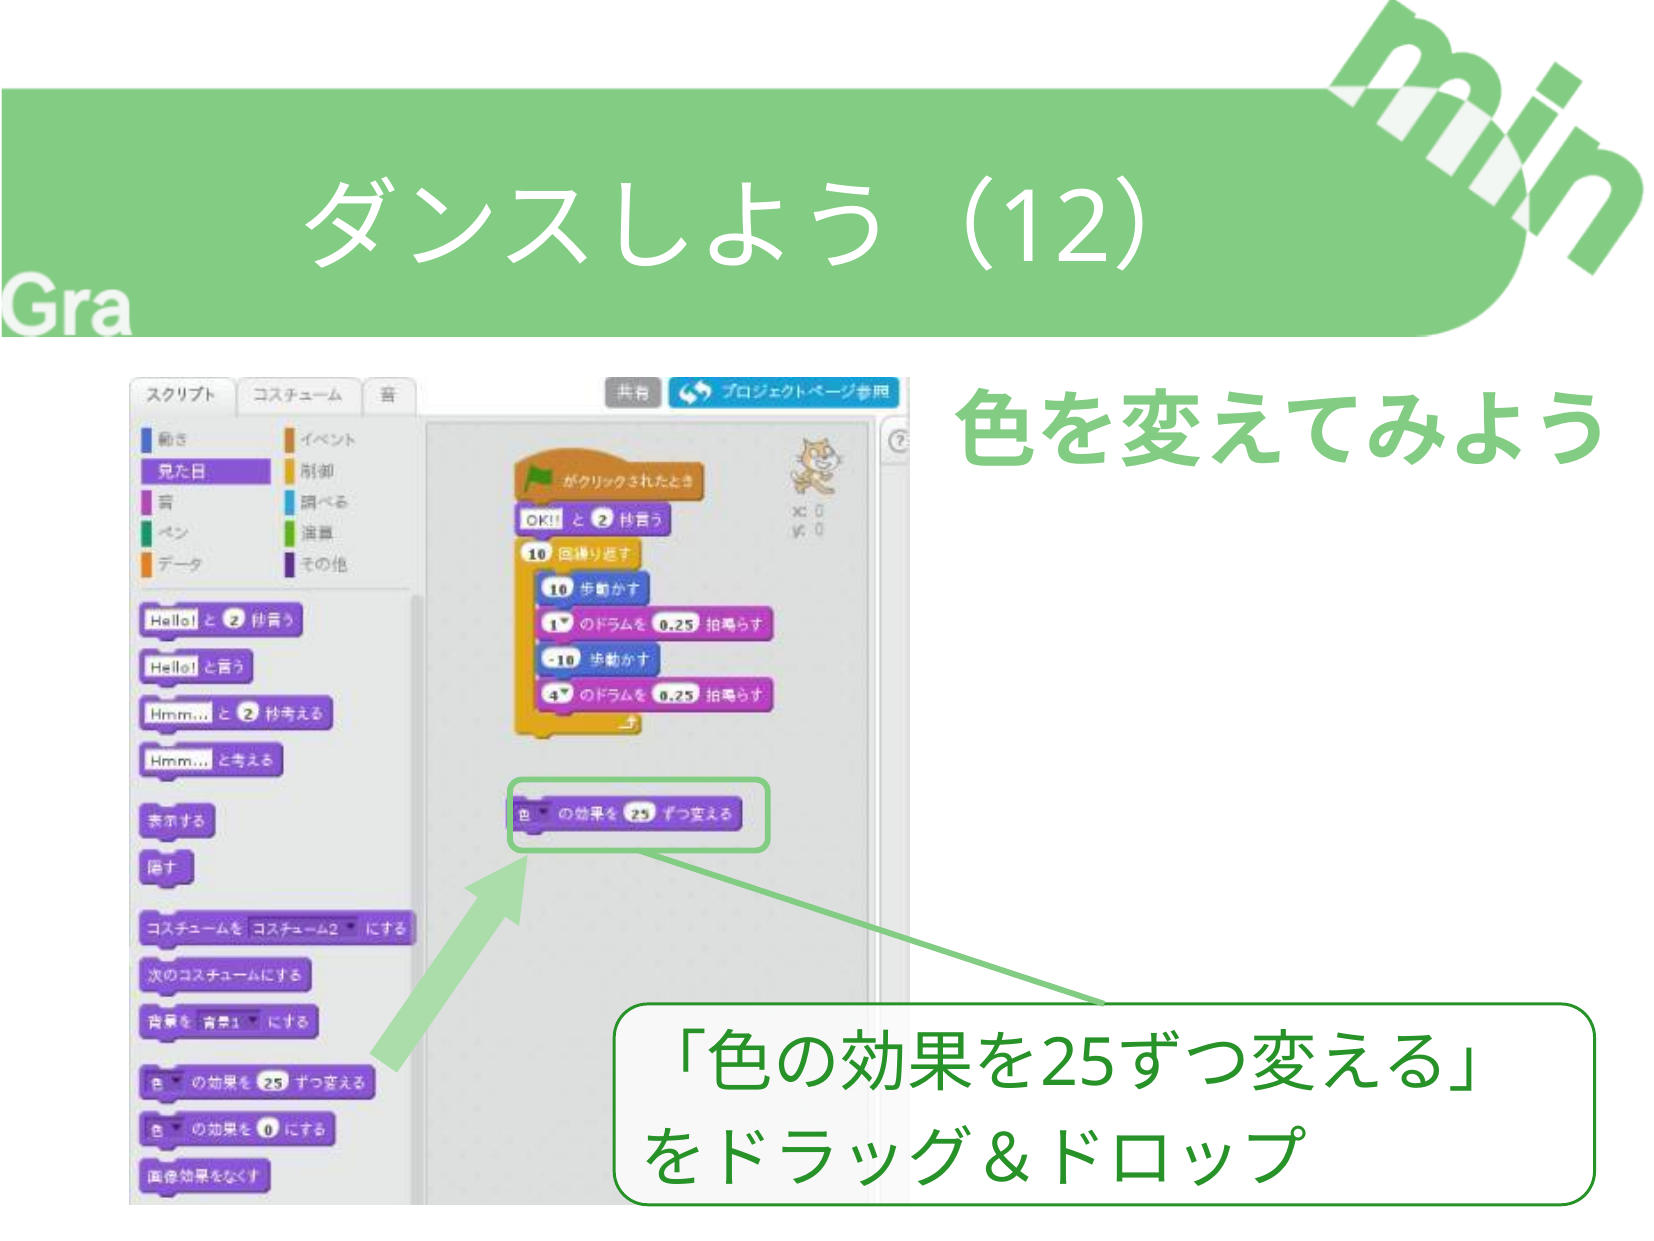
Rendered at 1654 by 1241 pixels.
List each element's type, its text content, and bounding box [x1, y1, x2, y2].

picture [1, 0, 1654, 337]
picture [129, 487, 910, 1205]
text_box 「色の効果を25ずつ変える」をドラッグ＆ドロップ [614, 1003, 1595, 1205]
title ダンスしよう（12） [11, 134, 1501, 303]
text_box 色を変えてみよう [35, 355, 1630, 487]
text_box [369, 854, 528, 1073]
picture [513, 783, 764, 847]
